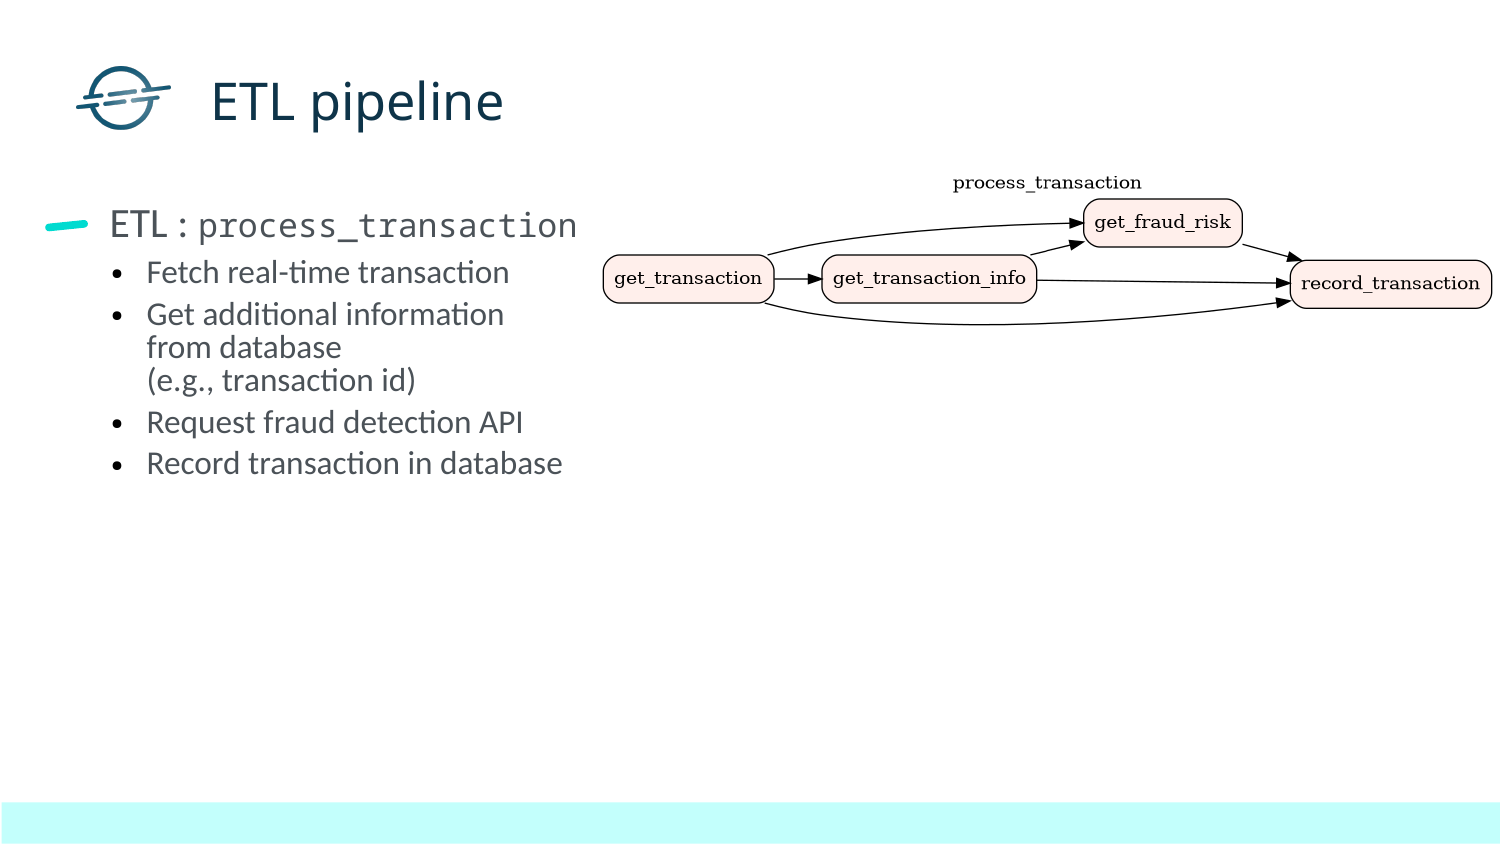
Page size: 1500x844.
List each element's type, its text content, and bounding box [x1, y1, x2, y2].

picture [598, 163, 1496, 331]
title ETL : process_transaction [94, 180, 598, 269]
title ETL pipeline [195, 53, 1154, 141]
text_box [45, 220, 88, 232]
text_box [1, 802, 1500, 844]
picture [76, 66, 171, 130]
text_box Fetch real-time transaction Get additional information from database (e.g., transaction id) Request fraud detection API Record transaction in database [96, 251, 586, 504]
